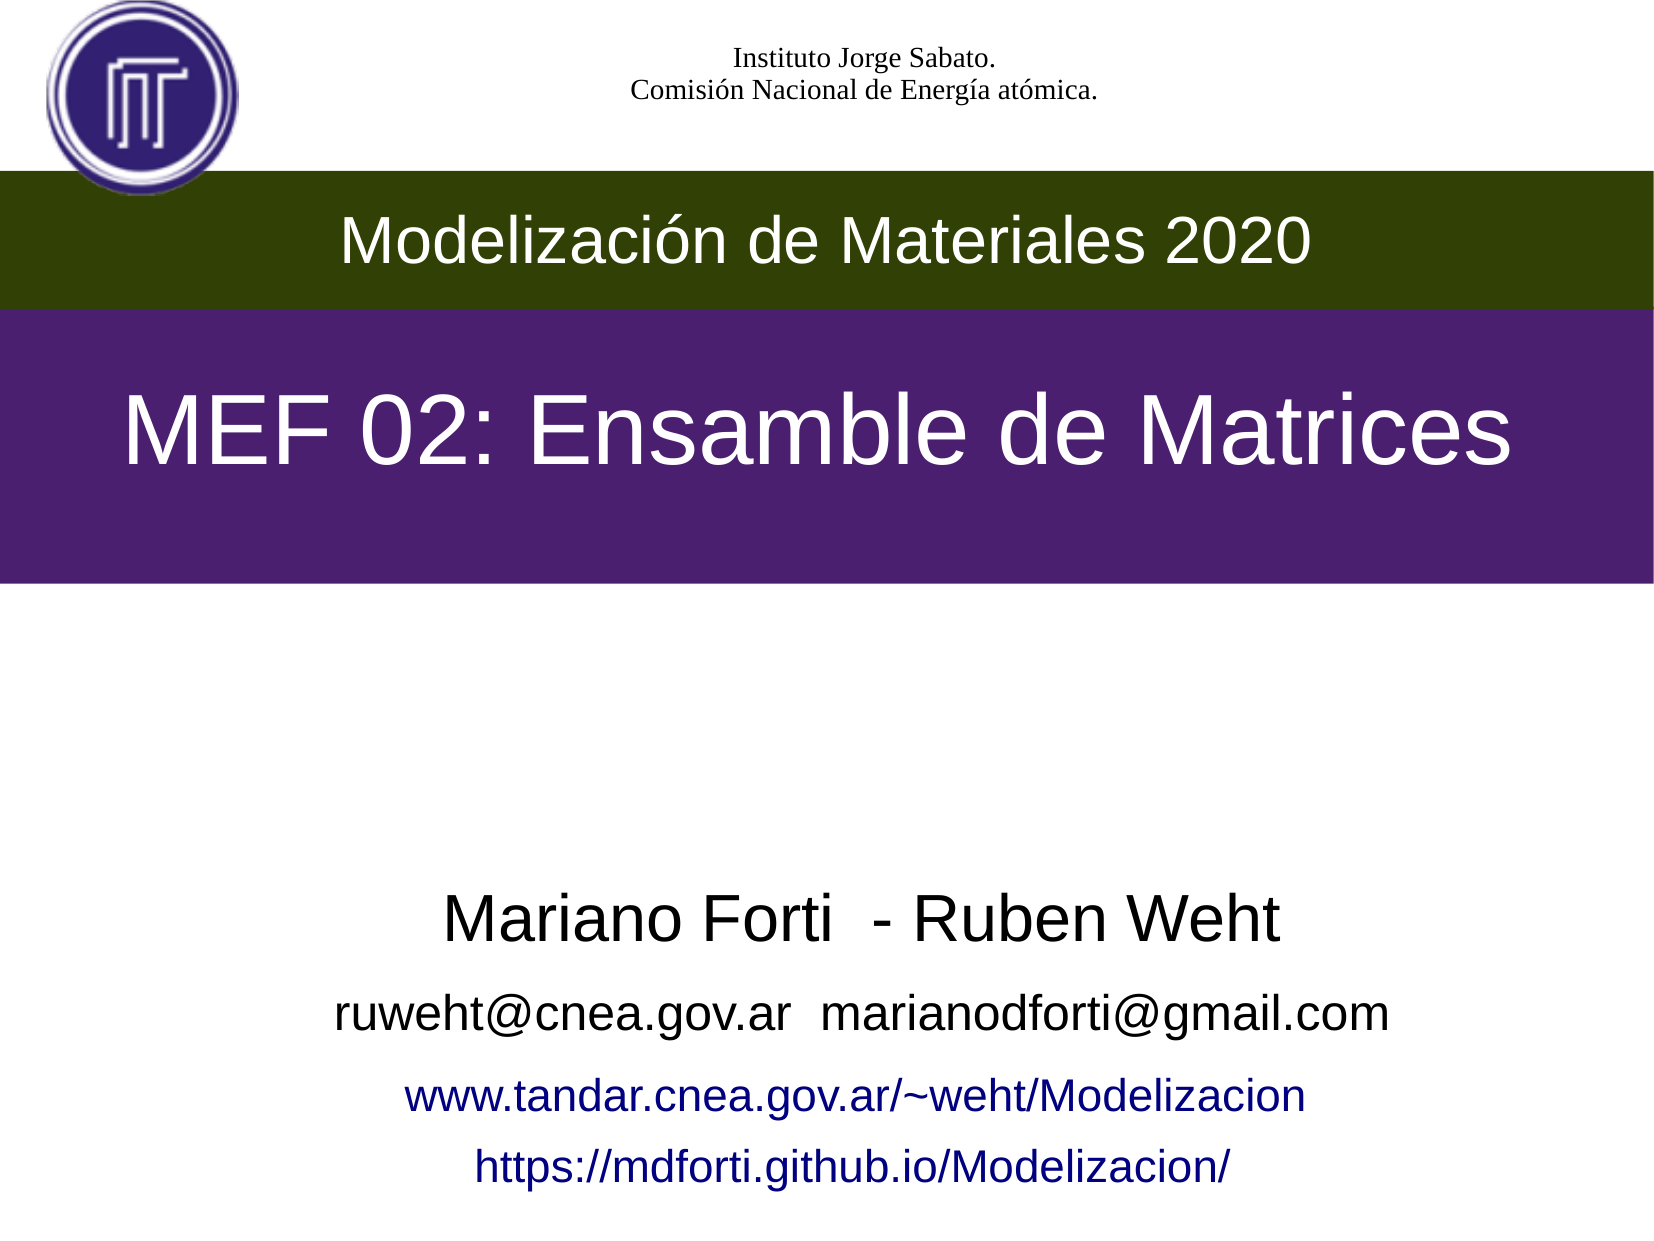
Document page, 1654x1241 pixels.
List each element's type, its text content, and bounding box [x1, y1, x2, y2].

list Mariano Forti - Ruben Weht ruweht@cnea.gov.ar marianodforti@gmail.com www.tandar.cnea.gov.ar/~weht/Modelizacion https://mdforti.github.io/Modelizacion/ [0, 880, 1654, 1232]
picture [45, 0, 239, 196]
title MEF 02: Ensamble de Matrices [73, 318, 1563, 543]
